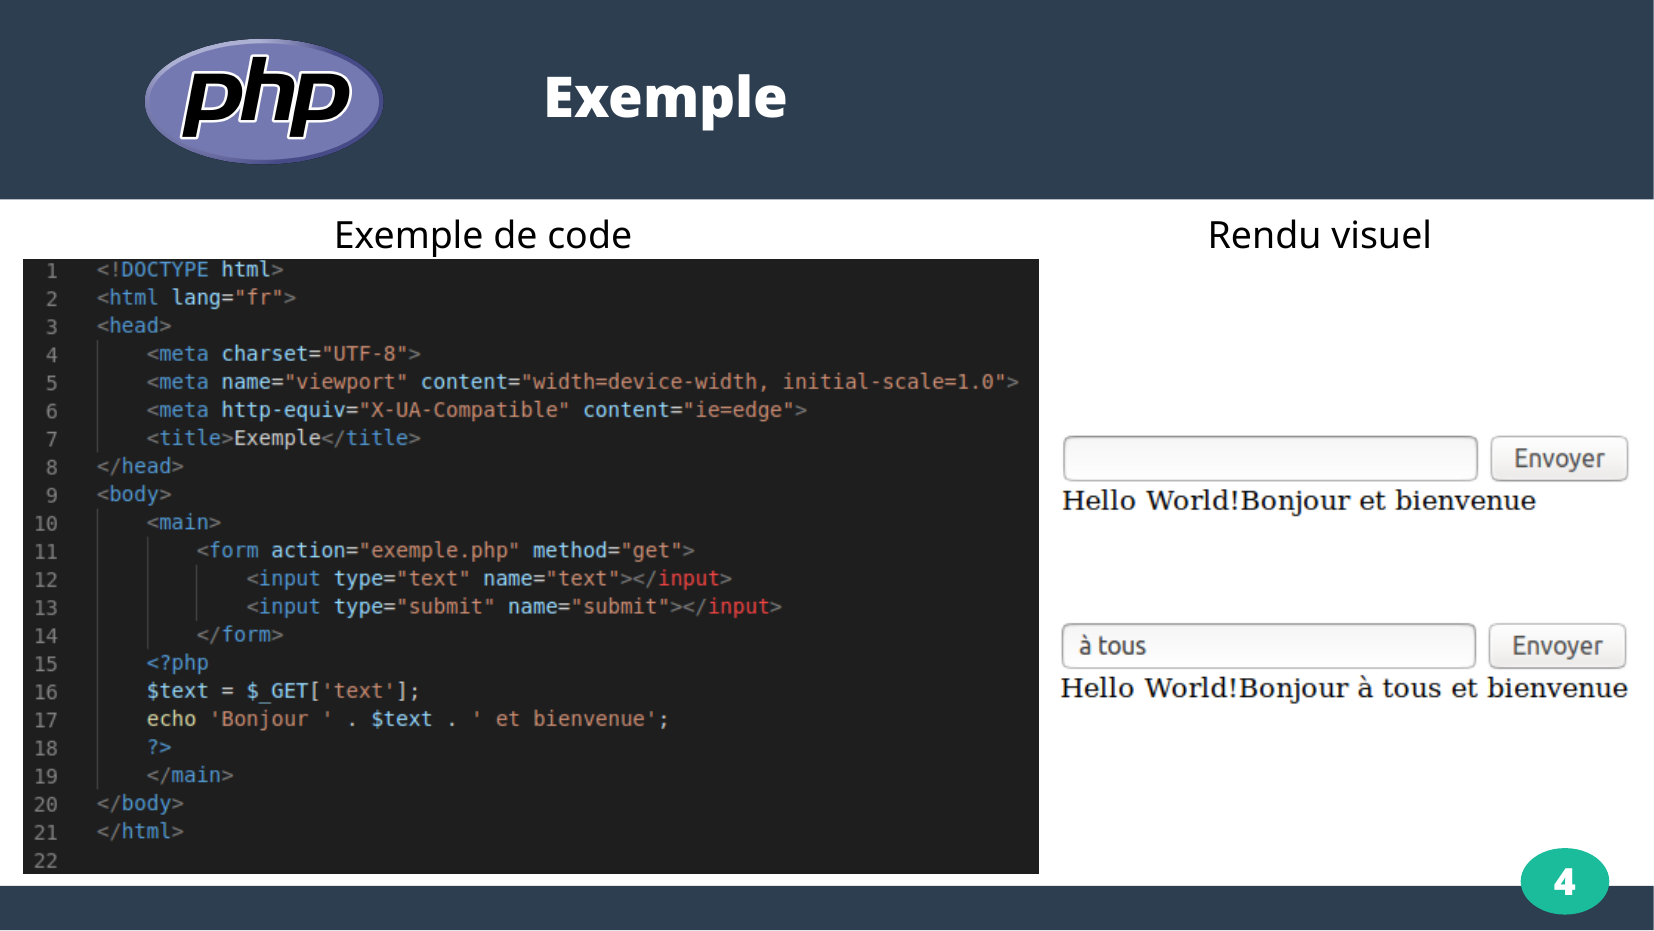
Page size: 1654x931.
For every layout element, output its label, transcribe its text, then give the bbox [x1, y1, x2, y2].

text_box Rendu visuel [1192, 201, 1654, 260]
picture [1051, 614, 1636, 718]
text_box Exemple de code [318, 200, 815, 260]
picture [141, 35, 387, 168]
picture [23, 259, 1039, 875]
title Exemple [543, 37, 1595, 156]
picture [1051, 425, 1638, 540]
